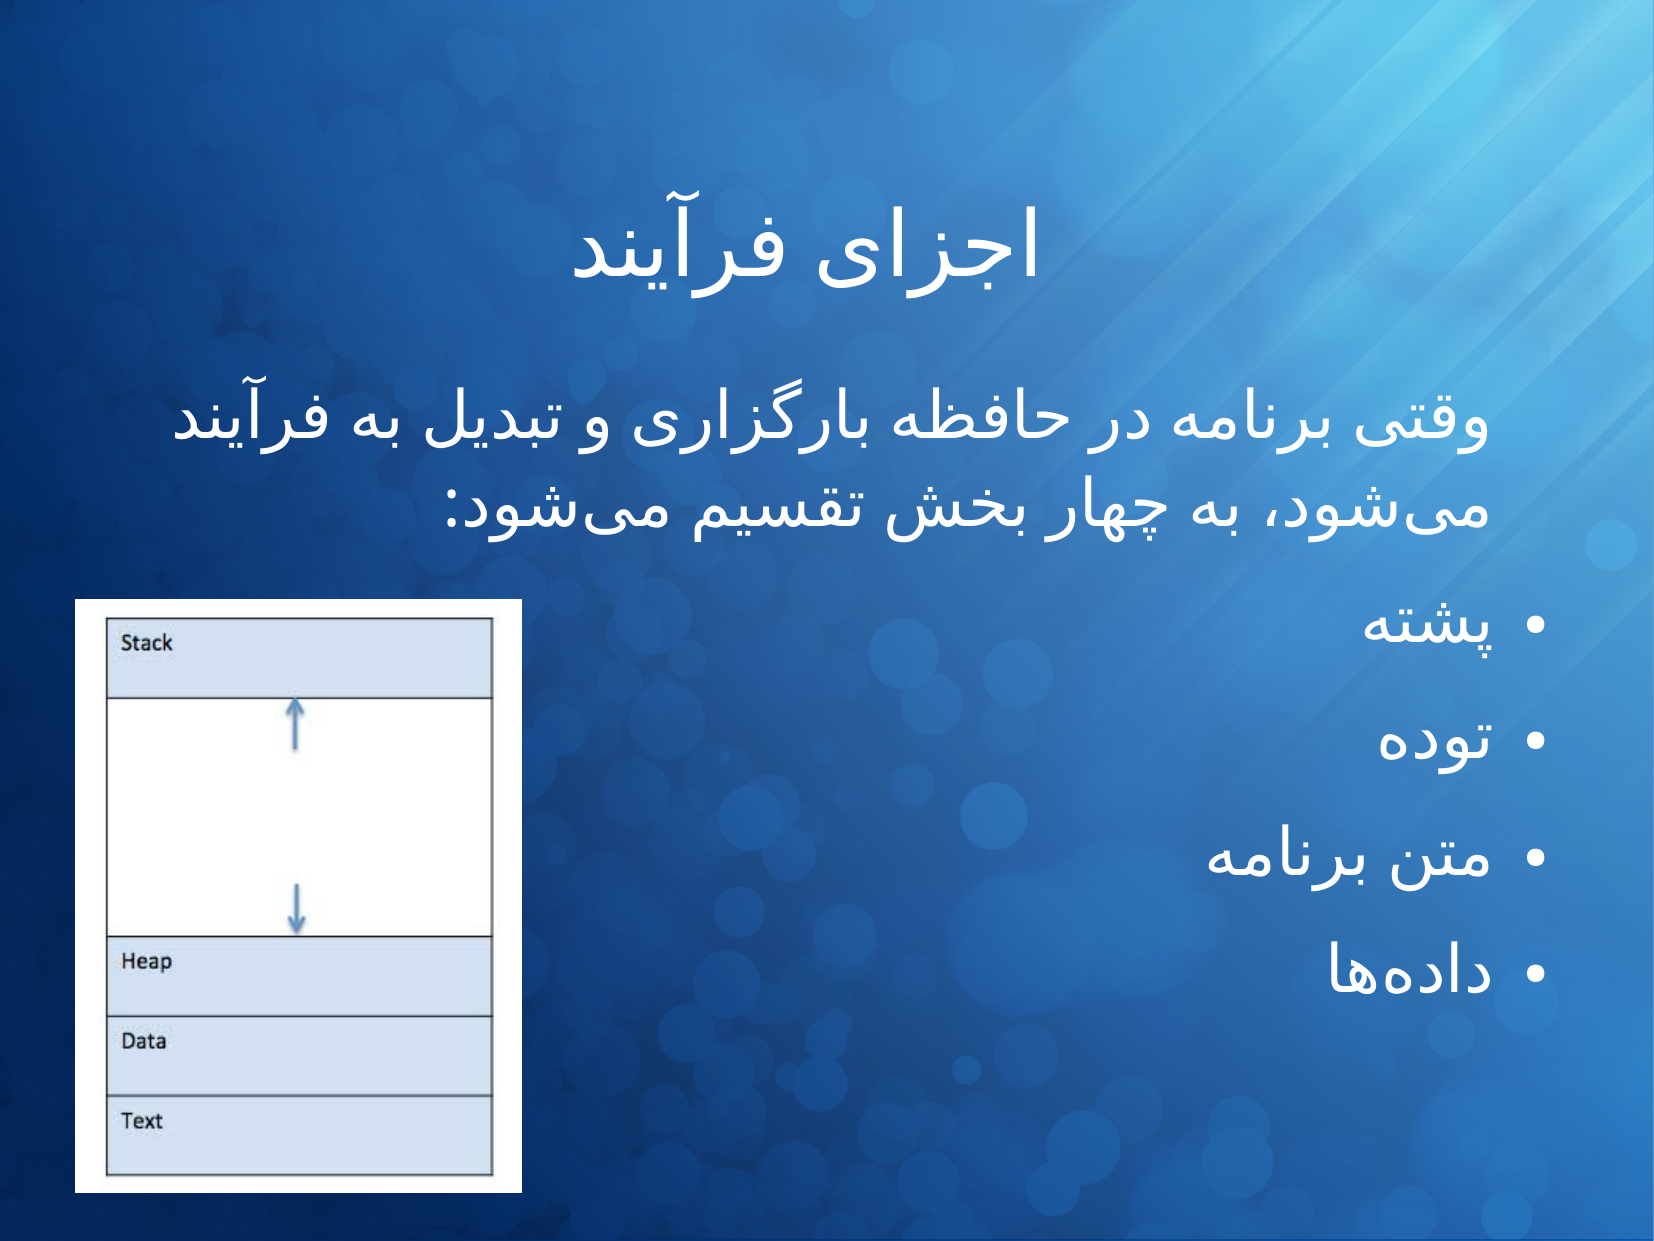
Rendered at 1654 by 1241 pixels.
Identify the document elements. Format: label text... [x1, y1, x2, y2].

title اجزای فرآيند [112, 169, 1501, 338]
picture [0, 0, 1654, 1241]
list وقتی برنامه در حافظه بارگزاری و تبدیل به فرآیند می‌شود، به چهار بخش تقسیم می‌شود: پشته توده متن برنامه داده‌ها [112, 379, 1566, 1133]
